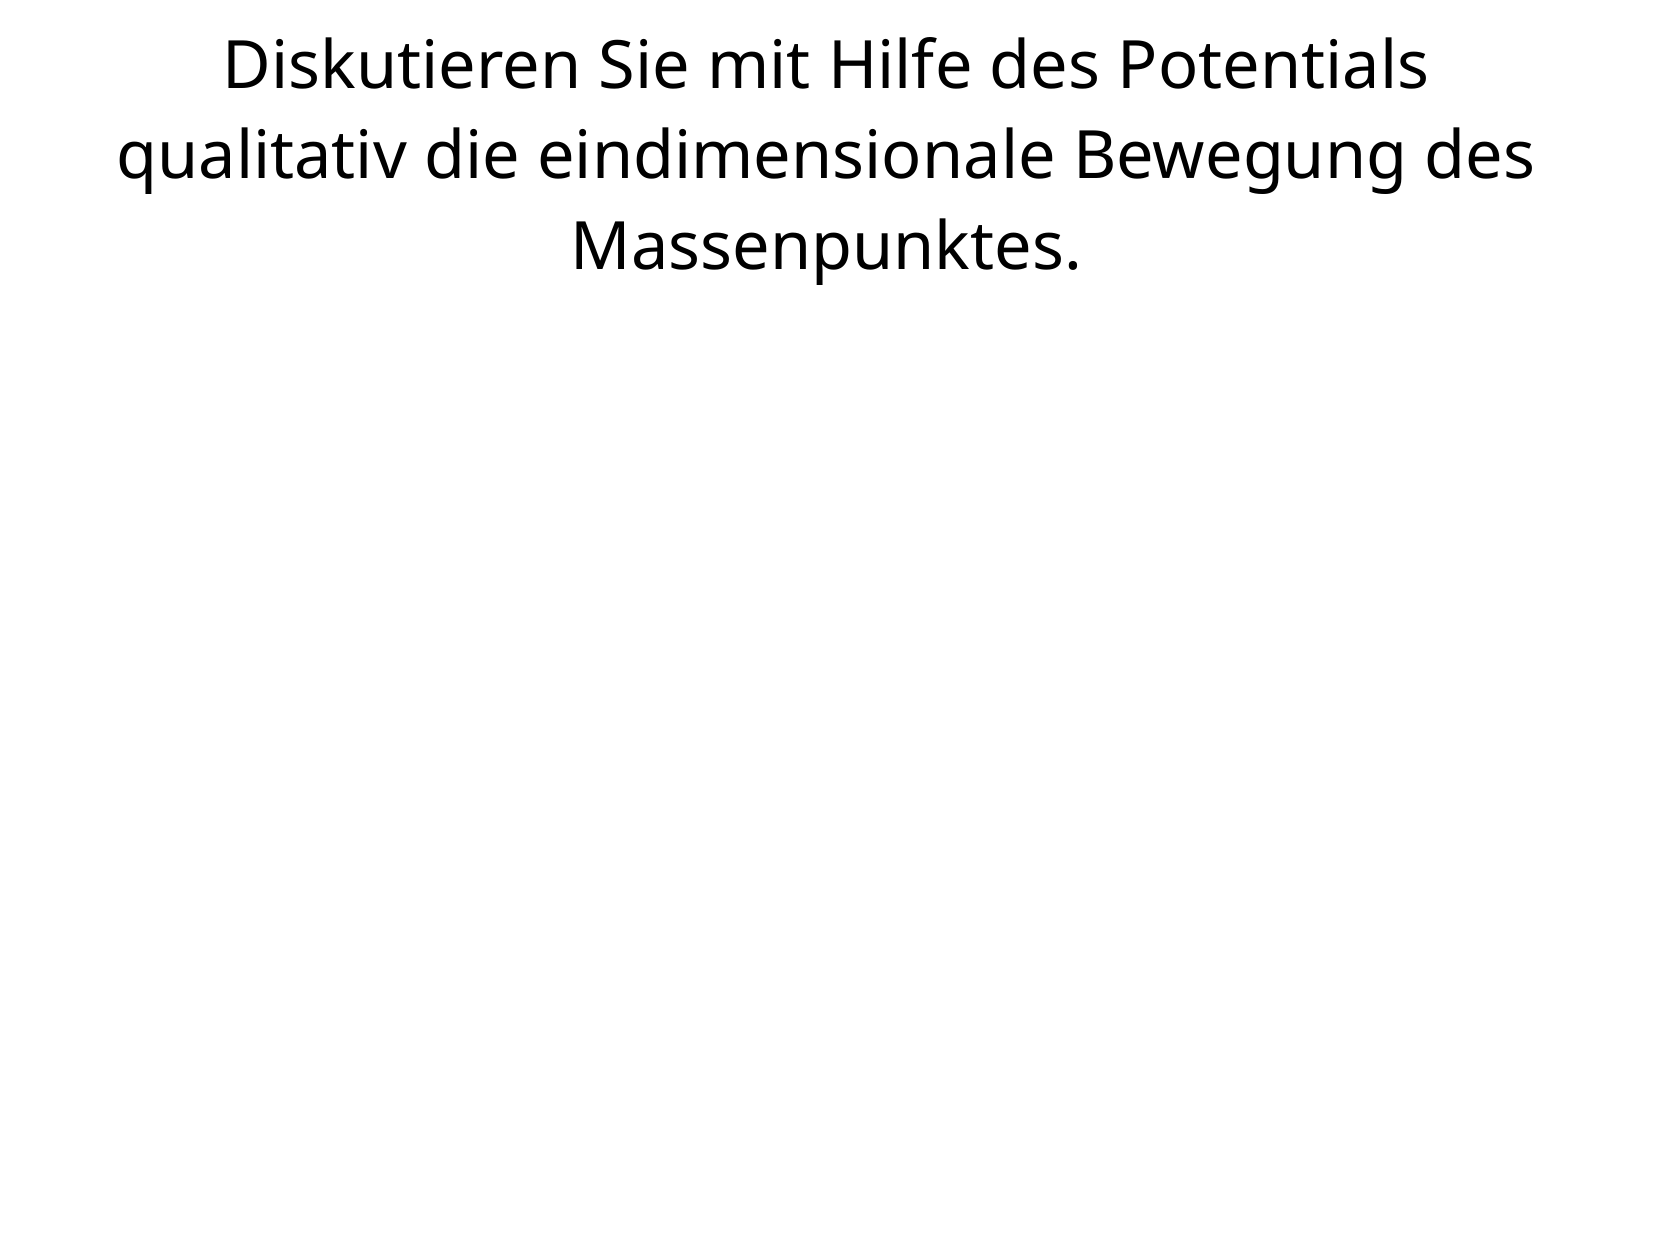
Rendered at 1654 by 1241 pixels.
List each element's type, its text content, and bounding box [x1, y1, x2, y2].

title Diskutieren Sie mit Hilfe des Potentials qualitativ die eindimensionale Bewegung des Massenpunktes. [82, 20, 1571, 286]
